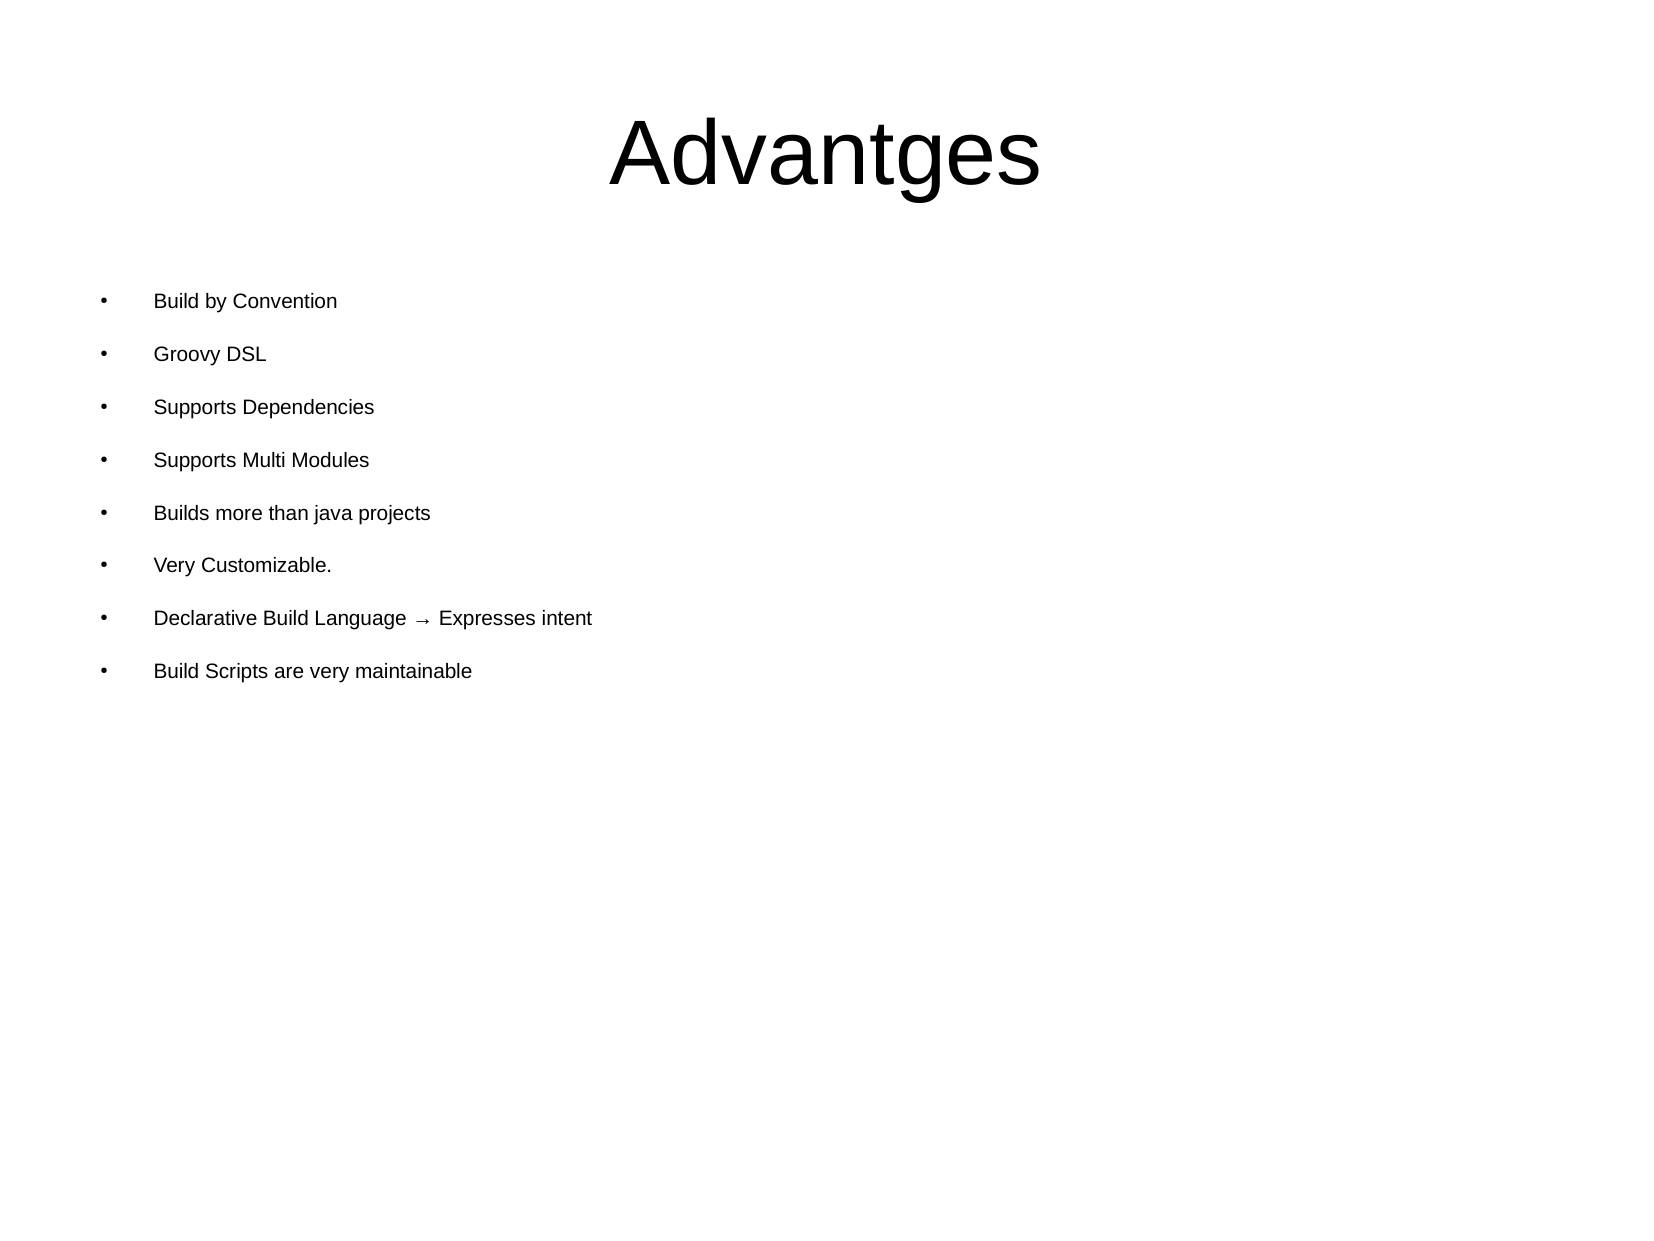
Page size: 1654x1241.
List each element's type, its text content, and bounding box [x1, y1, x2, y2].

title Advantges [82, 49, 1571, 257]
list Build by Convention Groovy DSL Supports Dependencies Supports Multi Modules Builds more than java projects Very Customizable. Declarative Build Language → Expresses intent Build Scripts are very maintainable [82, 290, 1571, 1010]
